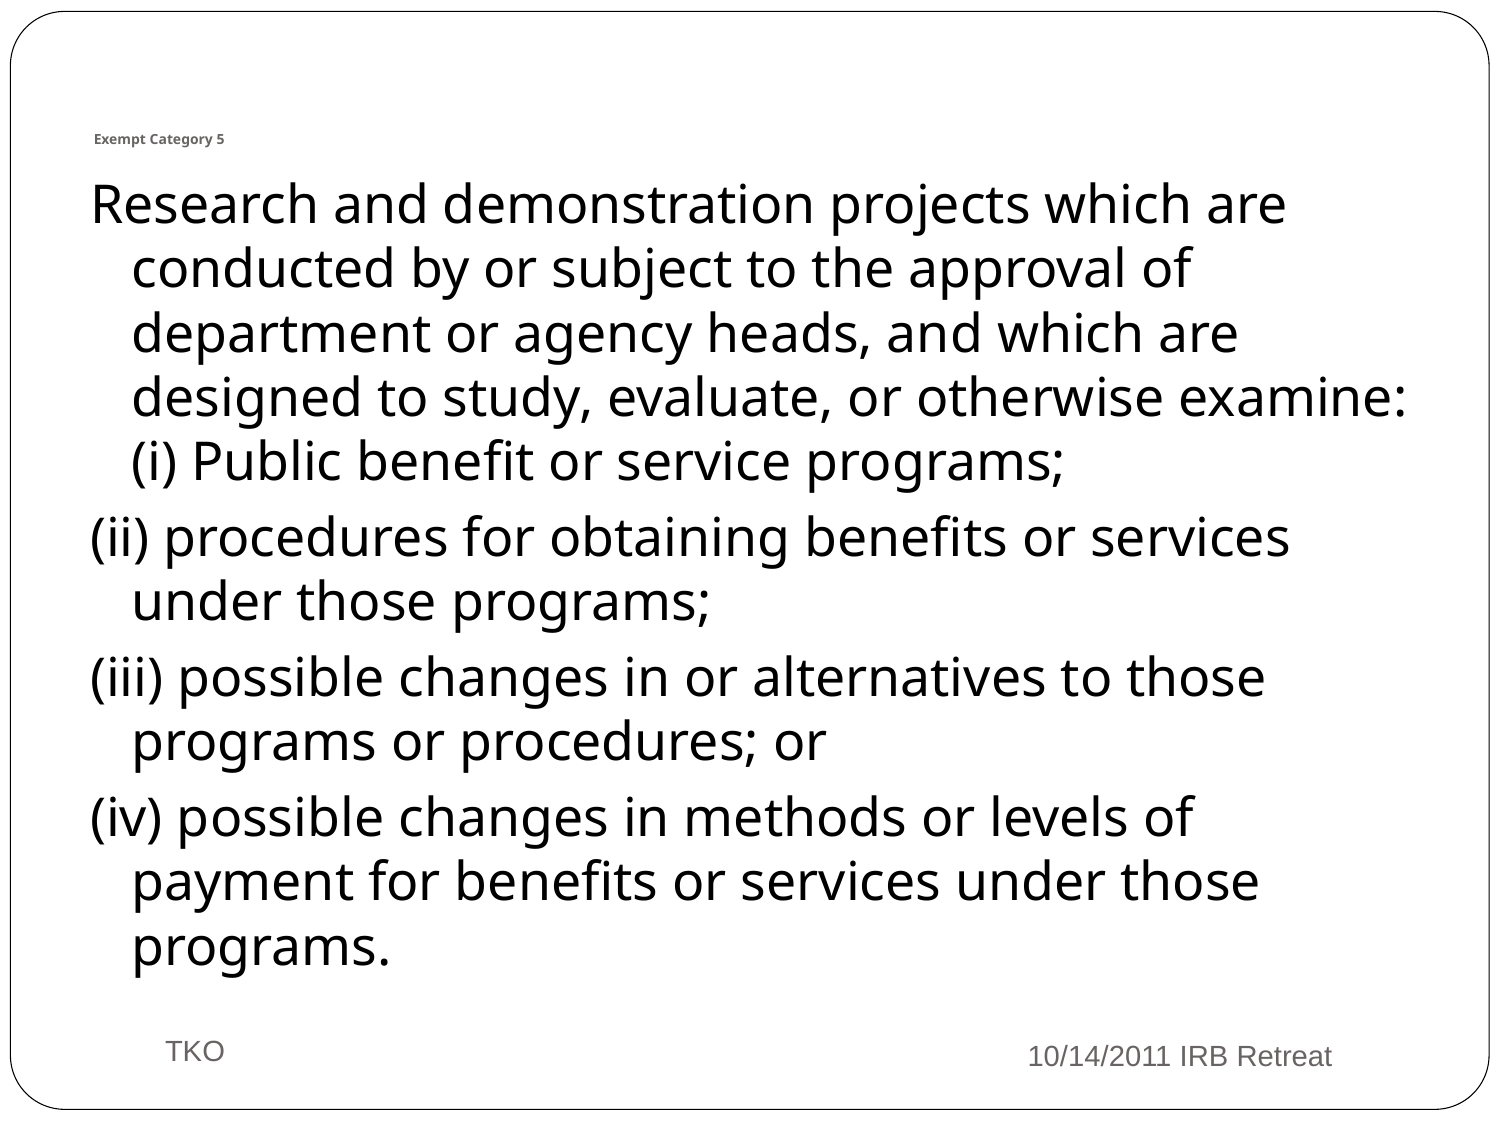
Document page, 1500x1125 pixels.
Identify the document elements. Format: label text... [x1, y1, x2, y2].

text_box TKO [150, 1012, 801, 1088]
text_box 10/14/2011 IRB Retreat [1012, 1015, 1419, 1094]
list Research and demonstration projects which are conducted by or subject to the approval of department or agency heads, and which are designed to study, evaluate, or otherwise examine: (i) Public benefit or service programs; (ii) procedures for obtaining benefits or services under those programs; (iii) possible changes in or alternatives to those programs or procedures; or (iv) possible changes in methods or levels of payment for benefits or services under those programs. [75, 162, 1426, 1005]
title Exempt Category 5 [75, 45, 1426, 162]
